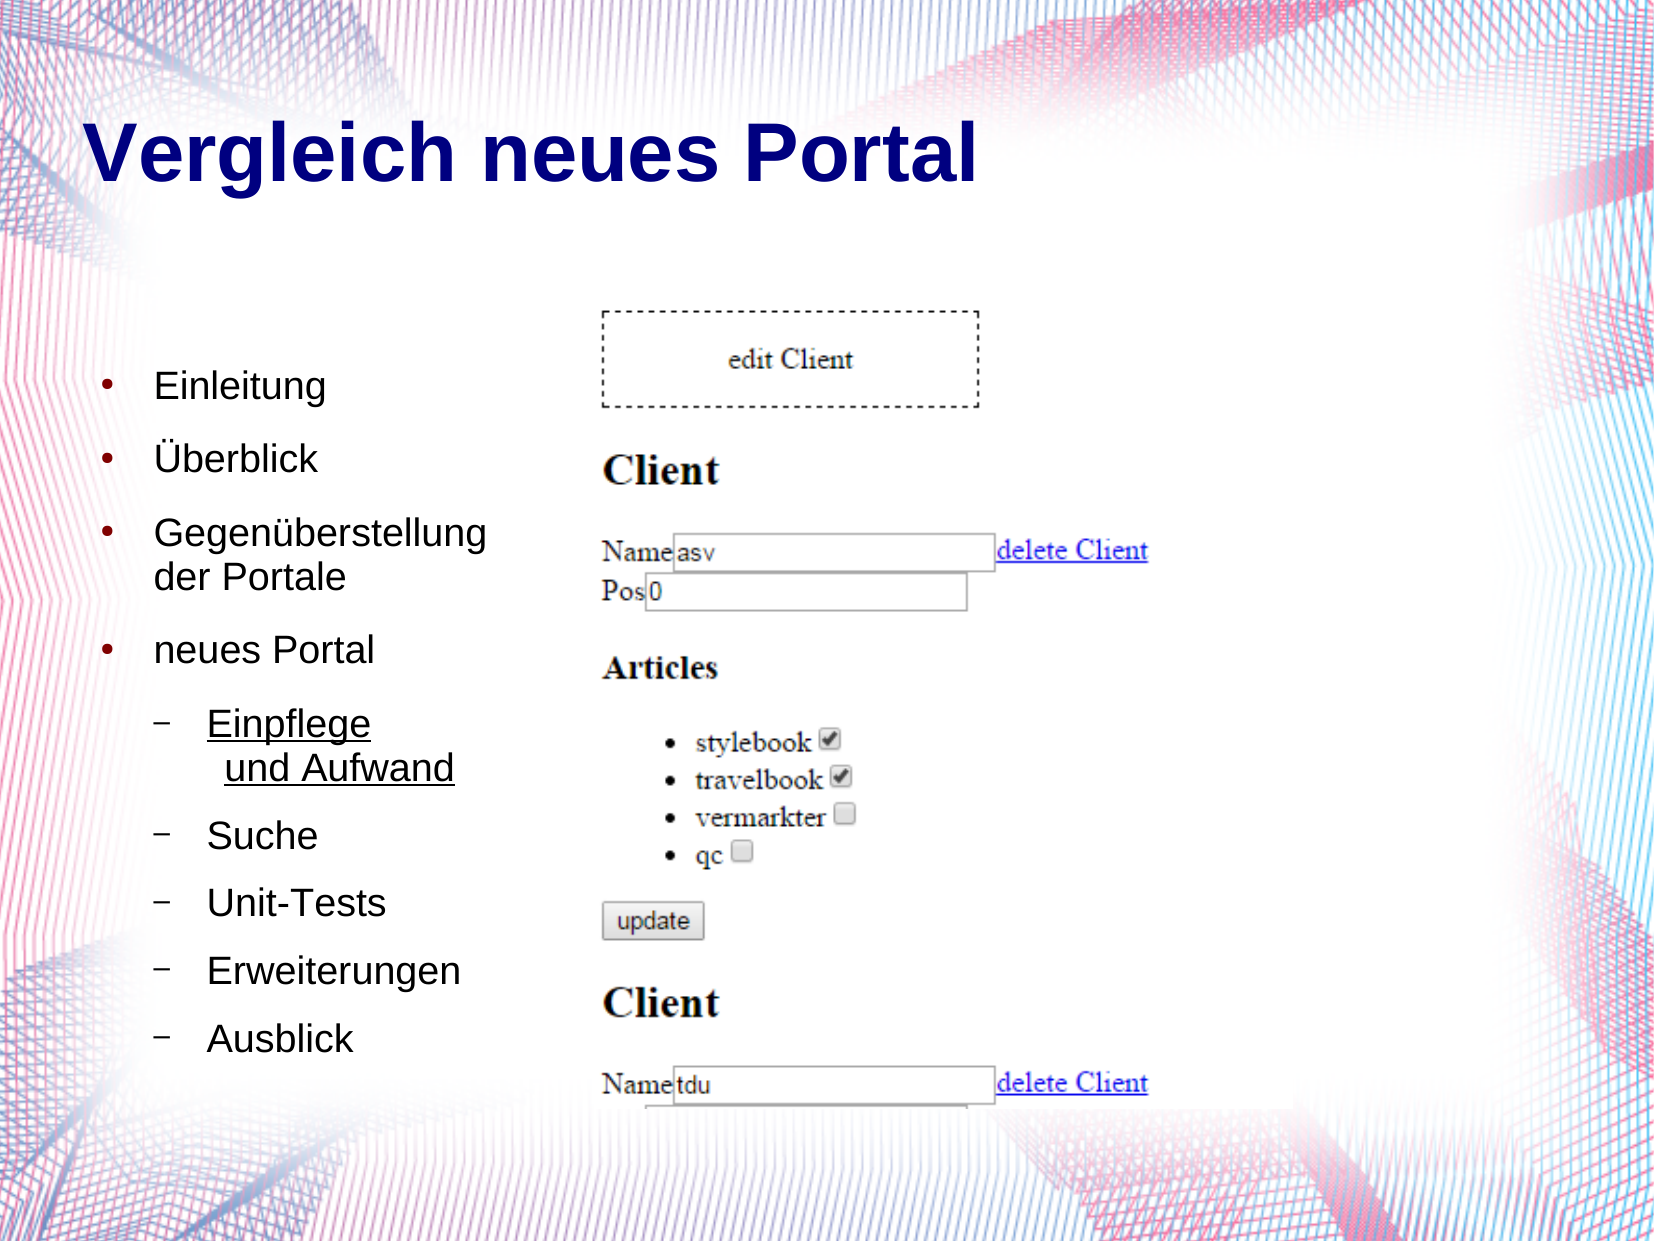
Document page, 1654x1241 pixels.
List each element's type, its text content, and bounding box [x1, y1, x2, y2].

title Vergleich neues Portal [82, 49, 1571, 257]
picture [0, 0, 1654, 1241]
list Einleitung Überblick Gegenüberstellung der Portale neues Portal Einpflege und Aufwand Suche Unit-Tests Erweiterungen Ausblick [82, 290, 520, 1109]
